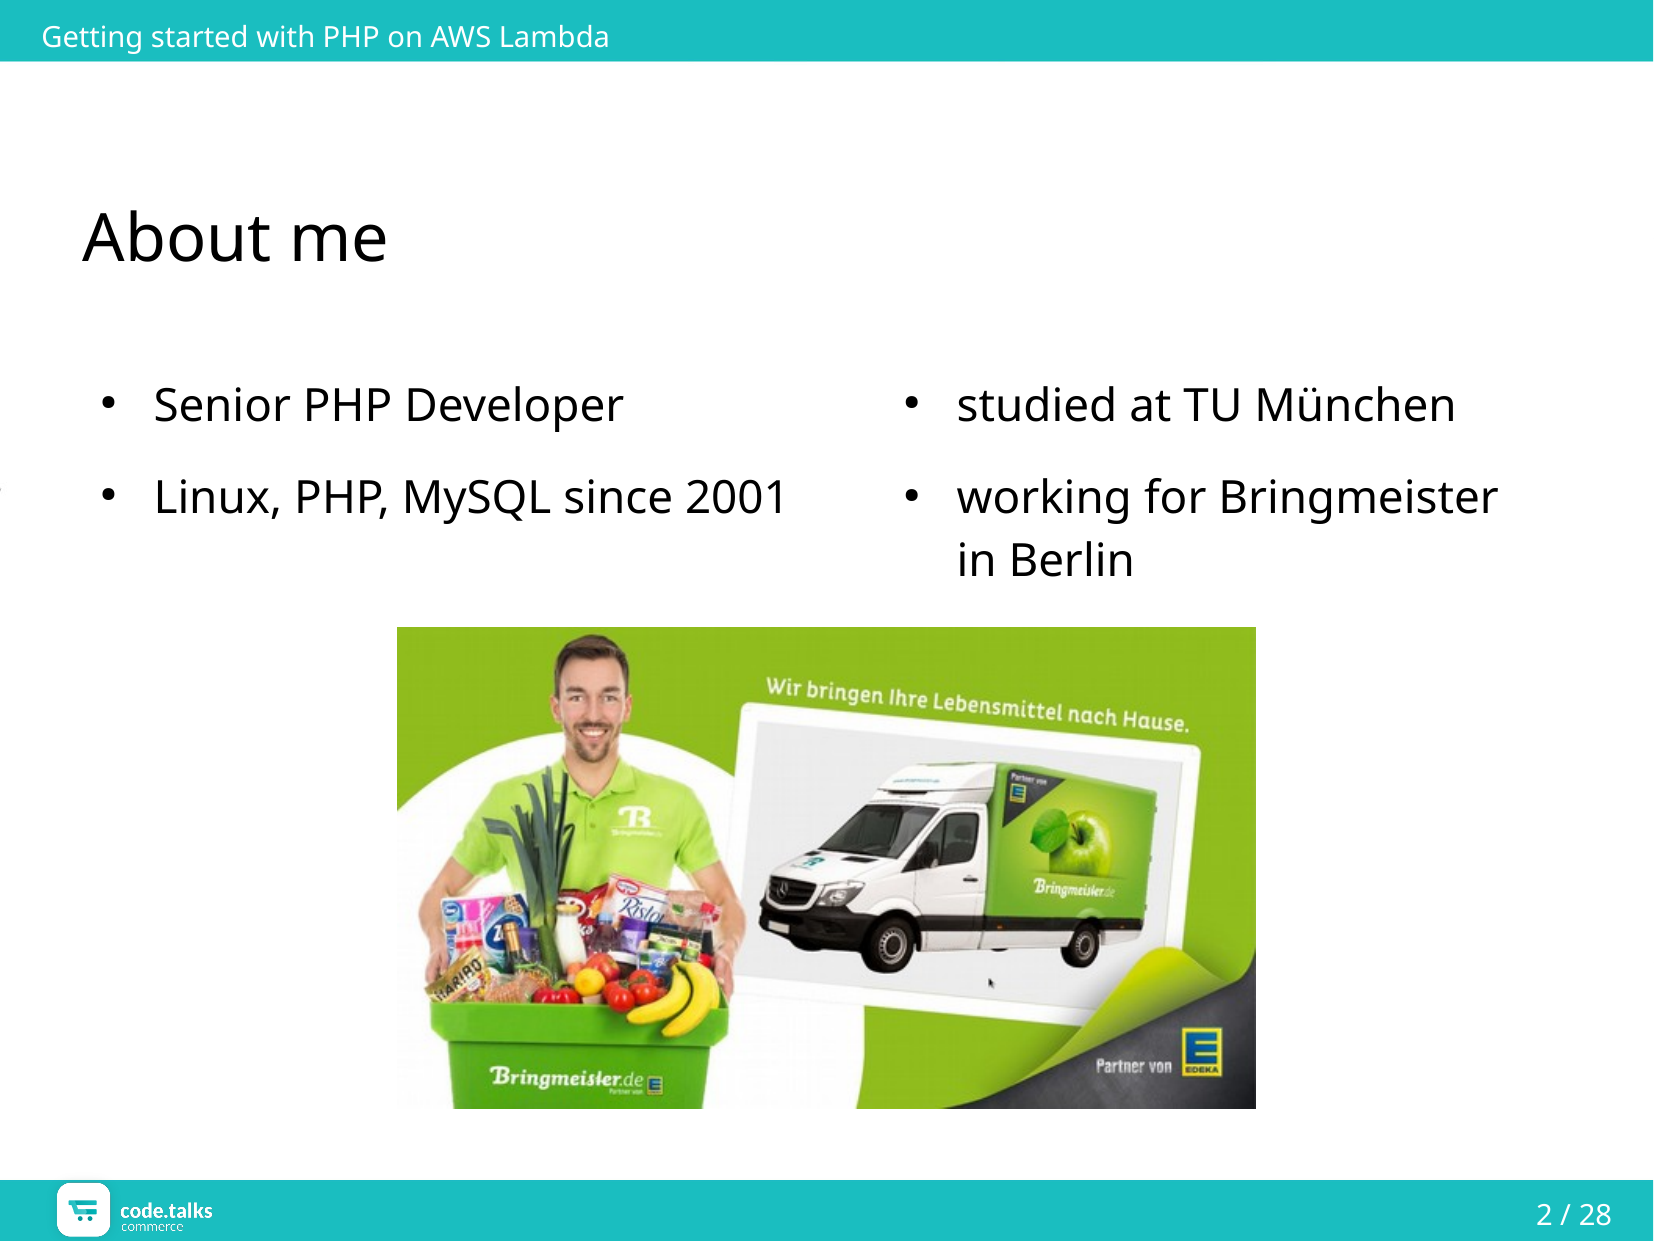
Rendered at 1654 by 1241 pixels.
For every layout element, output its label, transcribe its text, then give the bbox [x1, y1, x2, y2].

list studied at TU München working for Bringmeister in Berlin [885, 372, 1654, 1013]
picture [0, 0, 1654, 1241]
title About me [82, 139, 1571, 332]
list Senior PHP Developer Linux, PHP, MySQL since 2001 [82, 372, 863, 1013]
